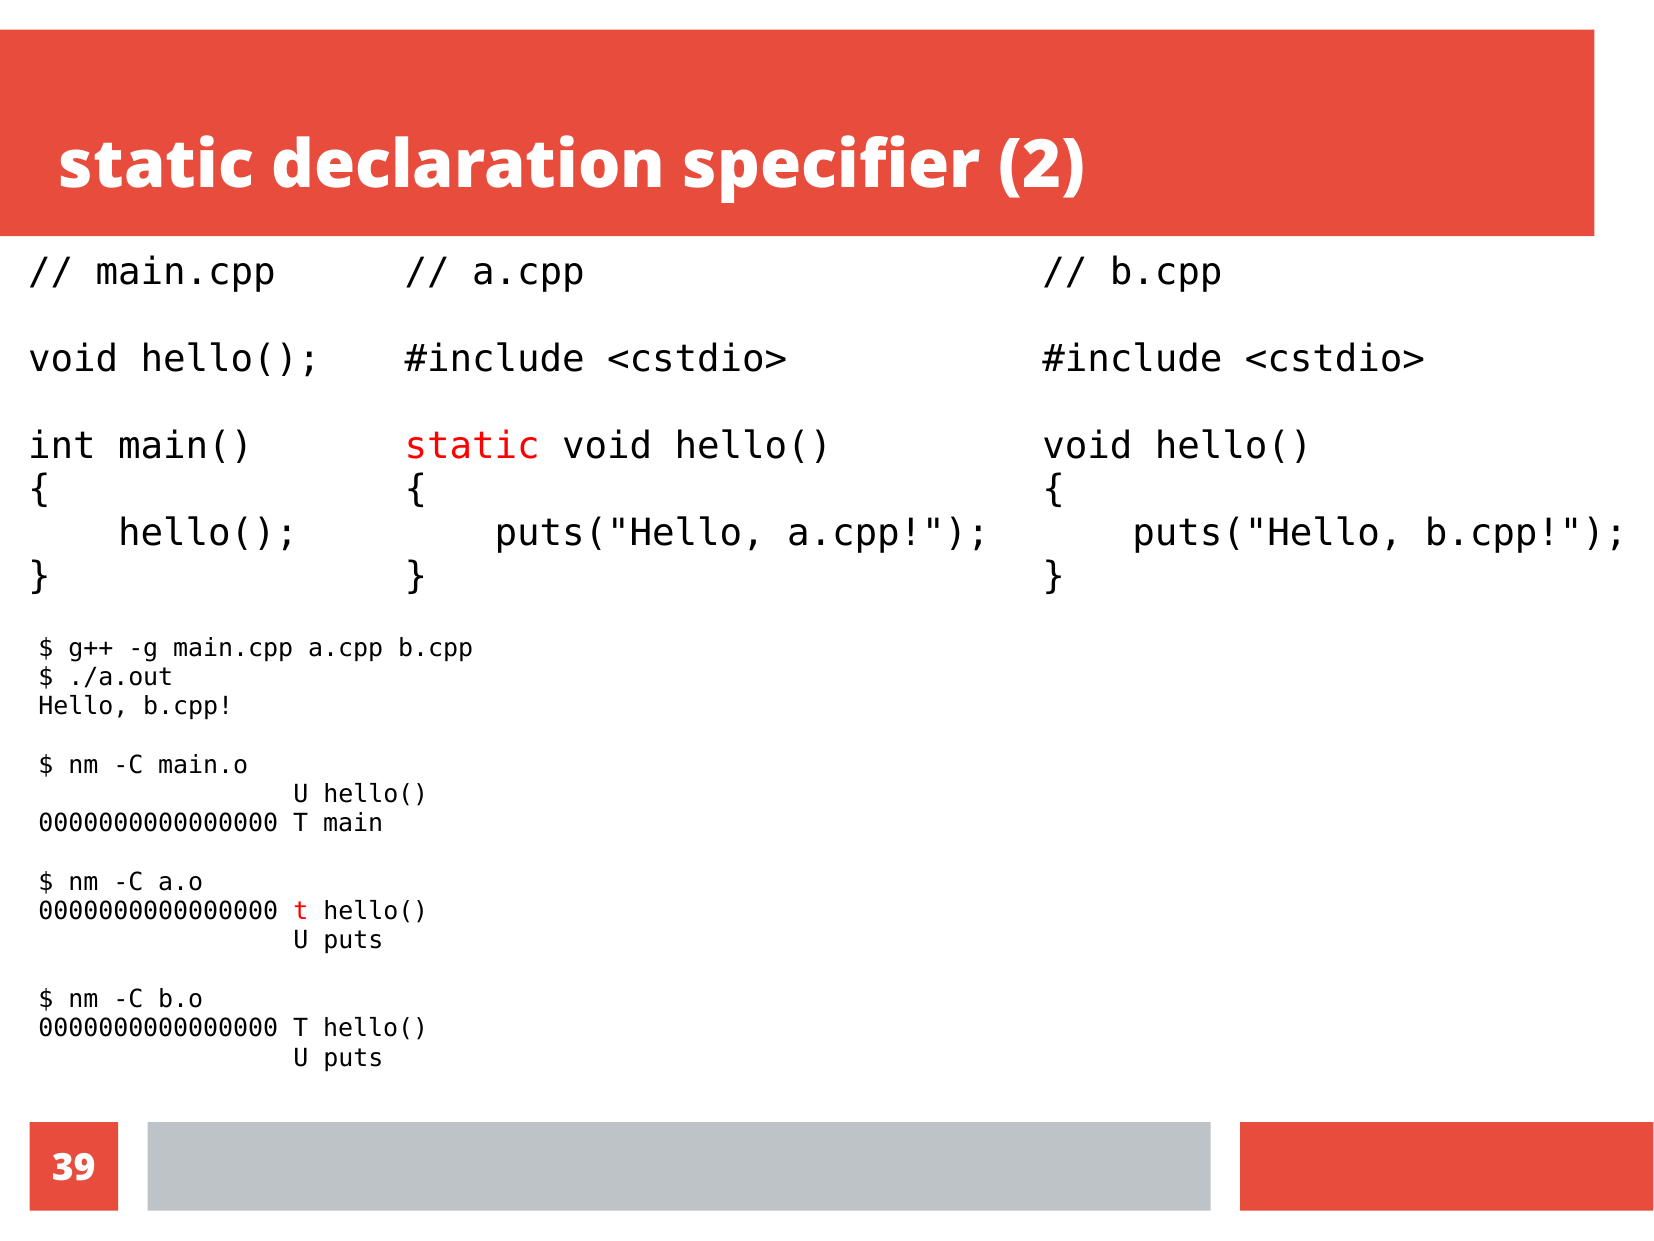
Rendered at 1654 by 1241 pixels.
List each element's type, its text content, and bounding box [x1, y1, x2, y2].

text_box $ g++ -g main.cpp a.cpp b.cpp $ ./a.out Hello, b.cpp! $ nm -C main.o U hello() 0000000000000000 T main $ nm -C a.o 0000000000000000 t hello() U puts $ nm -C b.o 0000000000000000 T hello() U puts [23, 625, 1607, 1139]
text_box // a.cpp #include <cstdio> static void hello() { puts("Hello, a.cpp!"); } [389, 242, 1027, 606]
text_box // b.cpp #include <cstdio> void hello() { puts("Hello, b.cpp!"); } [1027, 242, 1654, 606]
text_box // main.cpp void hello(); int main() { hello(); } [13, 242, 544, 632]
title static declaration specifier (2) [59, 59, 1595, 207]
